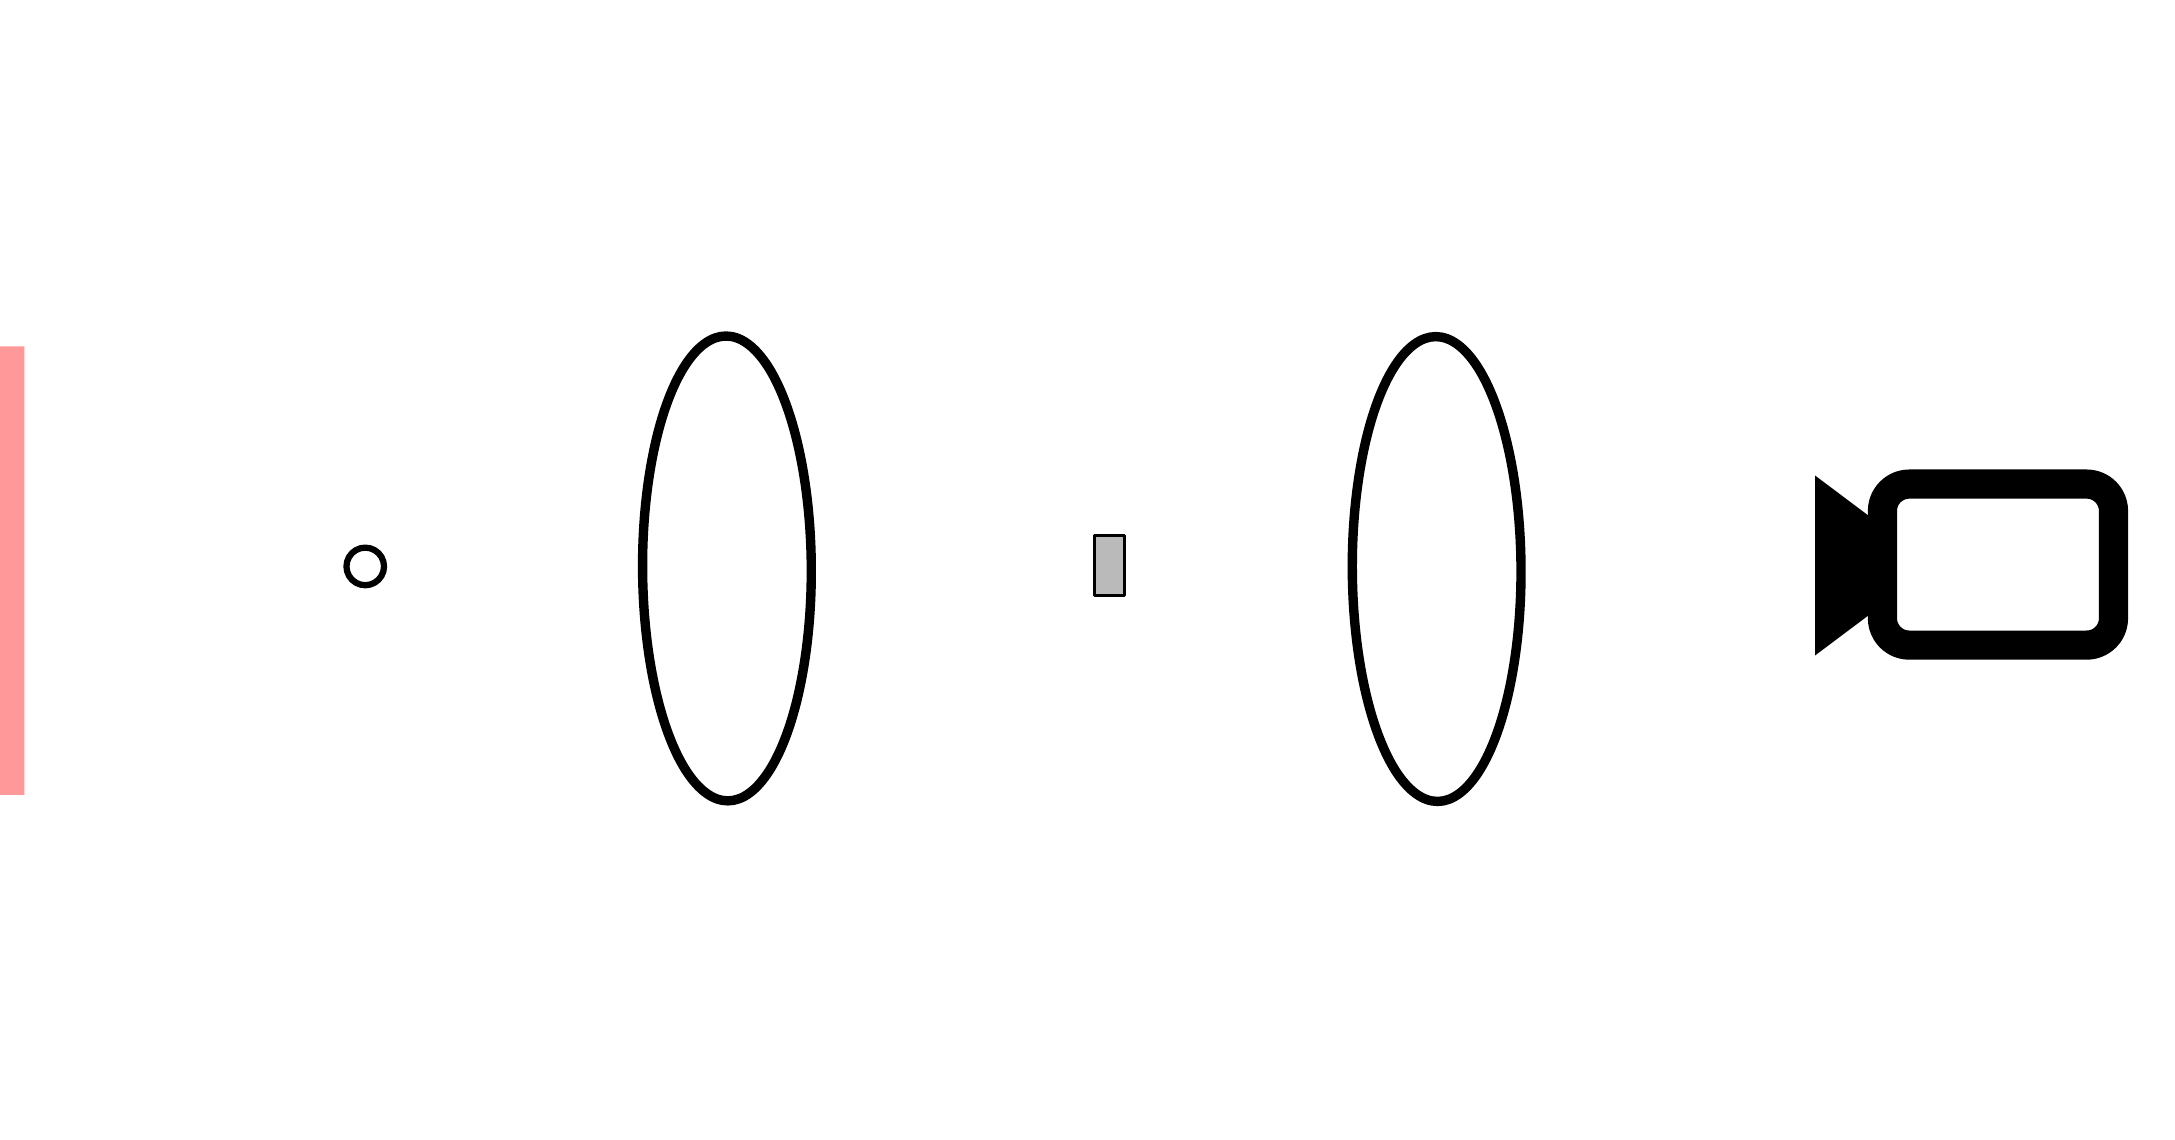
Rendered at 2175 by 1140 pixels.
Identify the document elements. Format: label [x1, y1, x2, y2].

text_box [1815, 475, 1876, 656]
text_box [1882, 484, 2114, 646]
text_box [642, 336, 812, 801]
text_box [1094, 535, 1125, 596]
text_box [1352, 336, 1522, 802]
